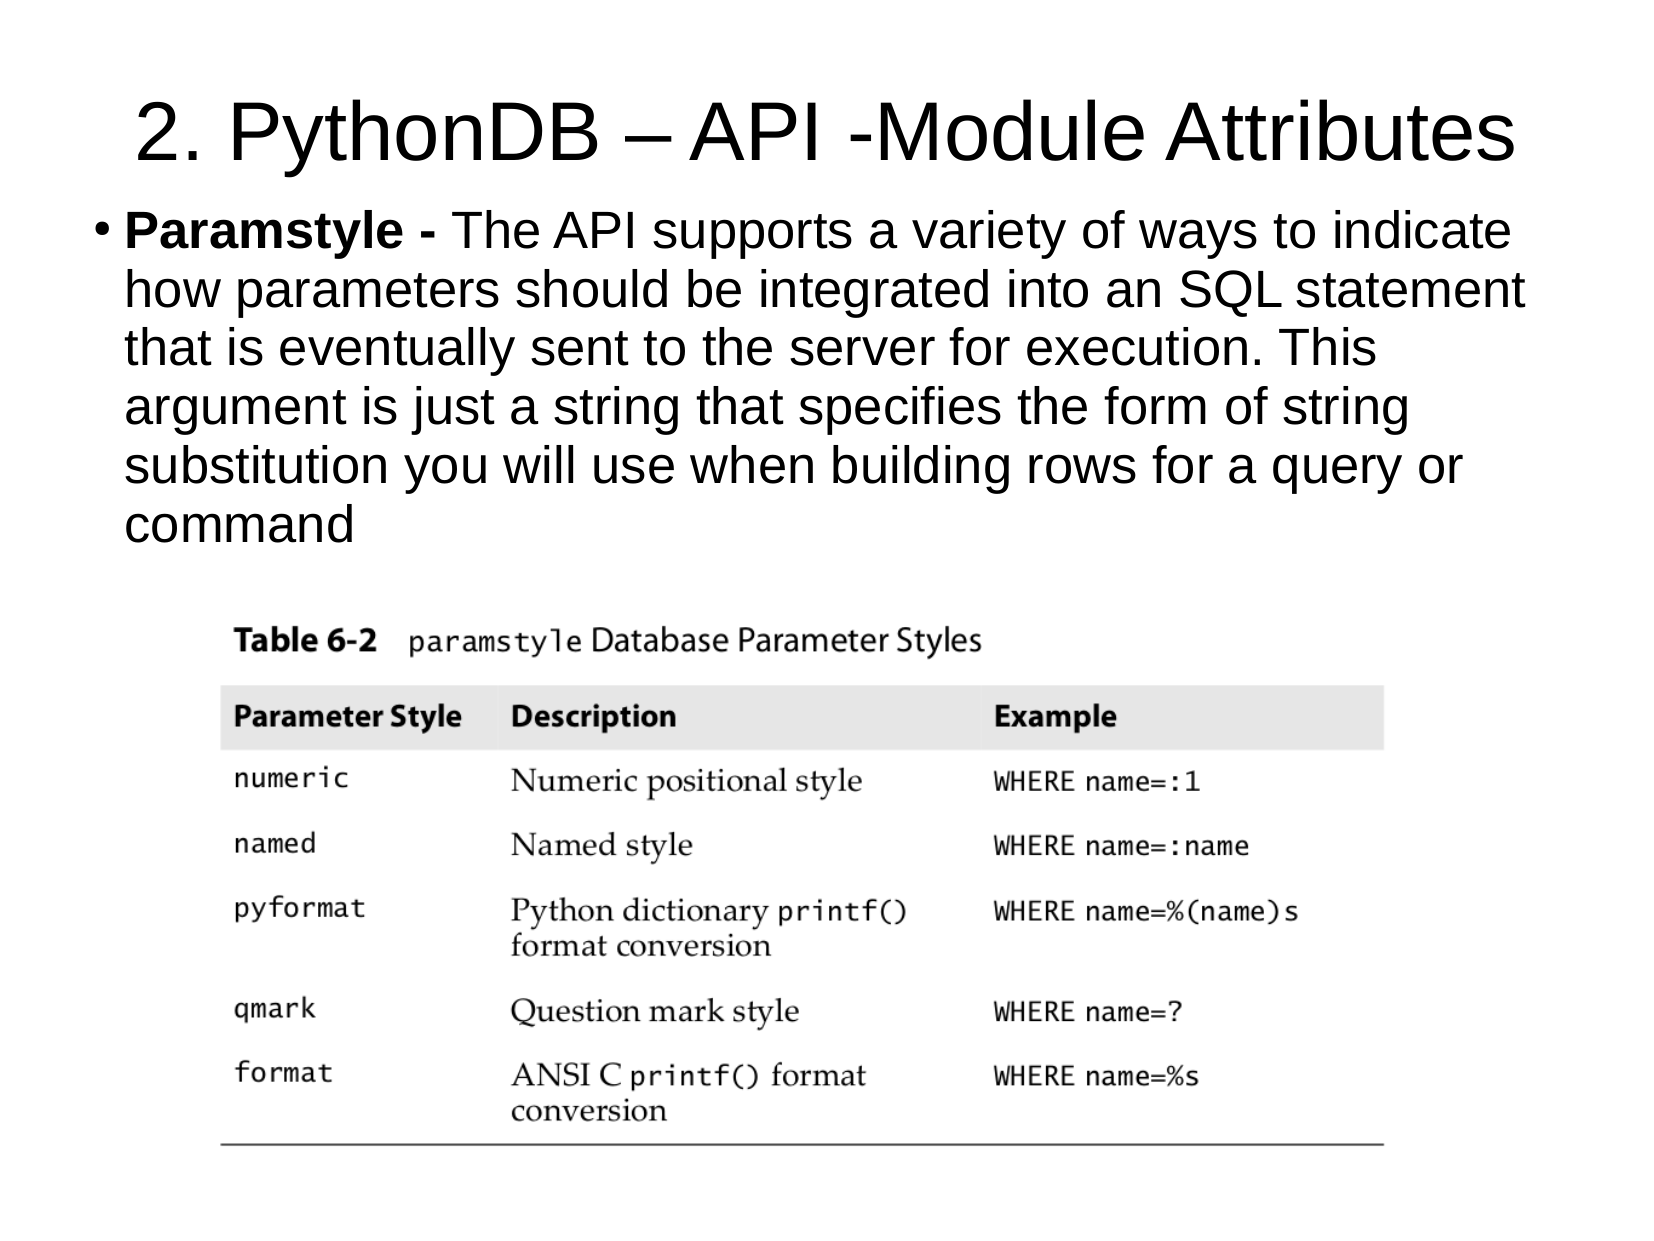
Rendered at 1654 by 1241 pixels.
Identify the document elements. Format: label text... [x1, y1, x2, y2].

title 2. PythonDB – API -Module Attributes [82, 62, 1571, 200]
picture [200, 578, 1406, 1158]
list Paramstyle - The API supports a variety of ways to indicate how parameters should be integrated into an SQL statement that is eventually sent to the server for execution. This argument is just a string that specifies the form of string substitution you will use when building rows for a query or command [82, 200, 1607, 556]
